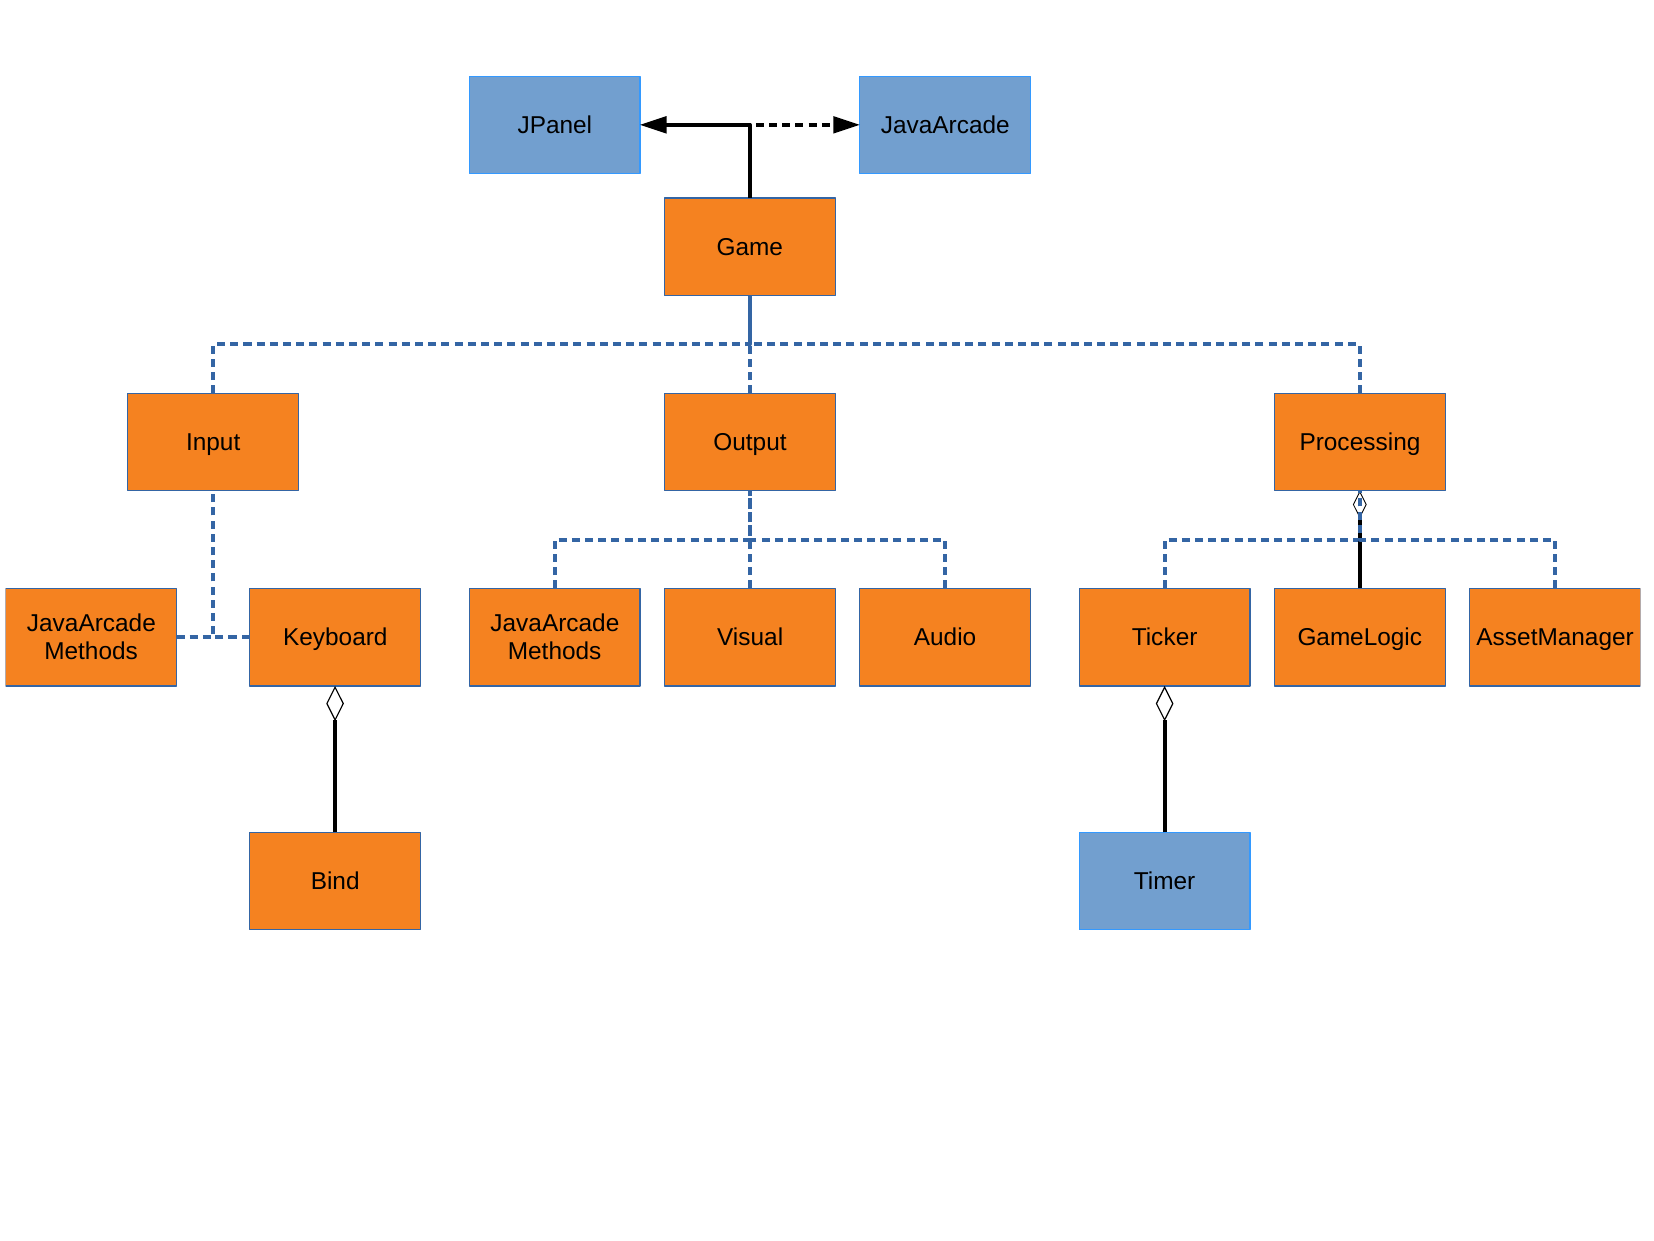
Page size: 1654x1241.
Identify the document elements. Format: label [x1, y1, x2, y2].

picture [5, 75, 1641, 931]
